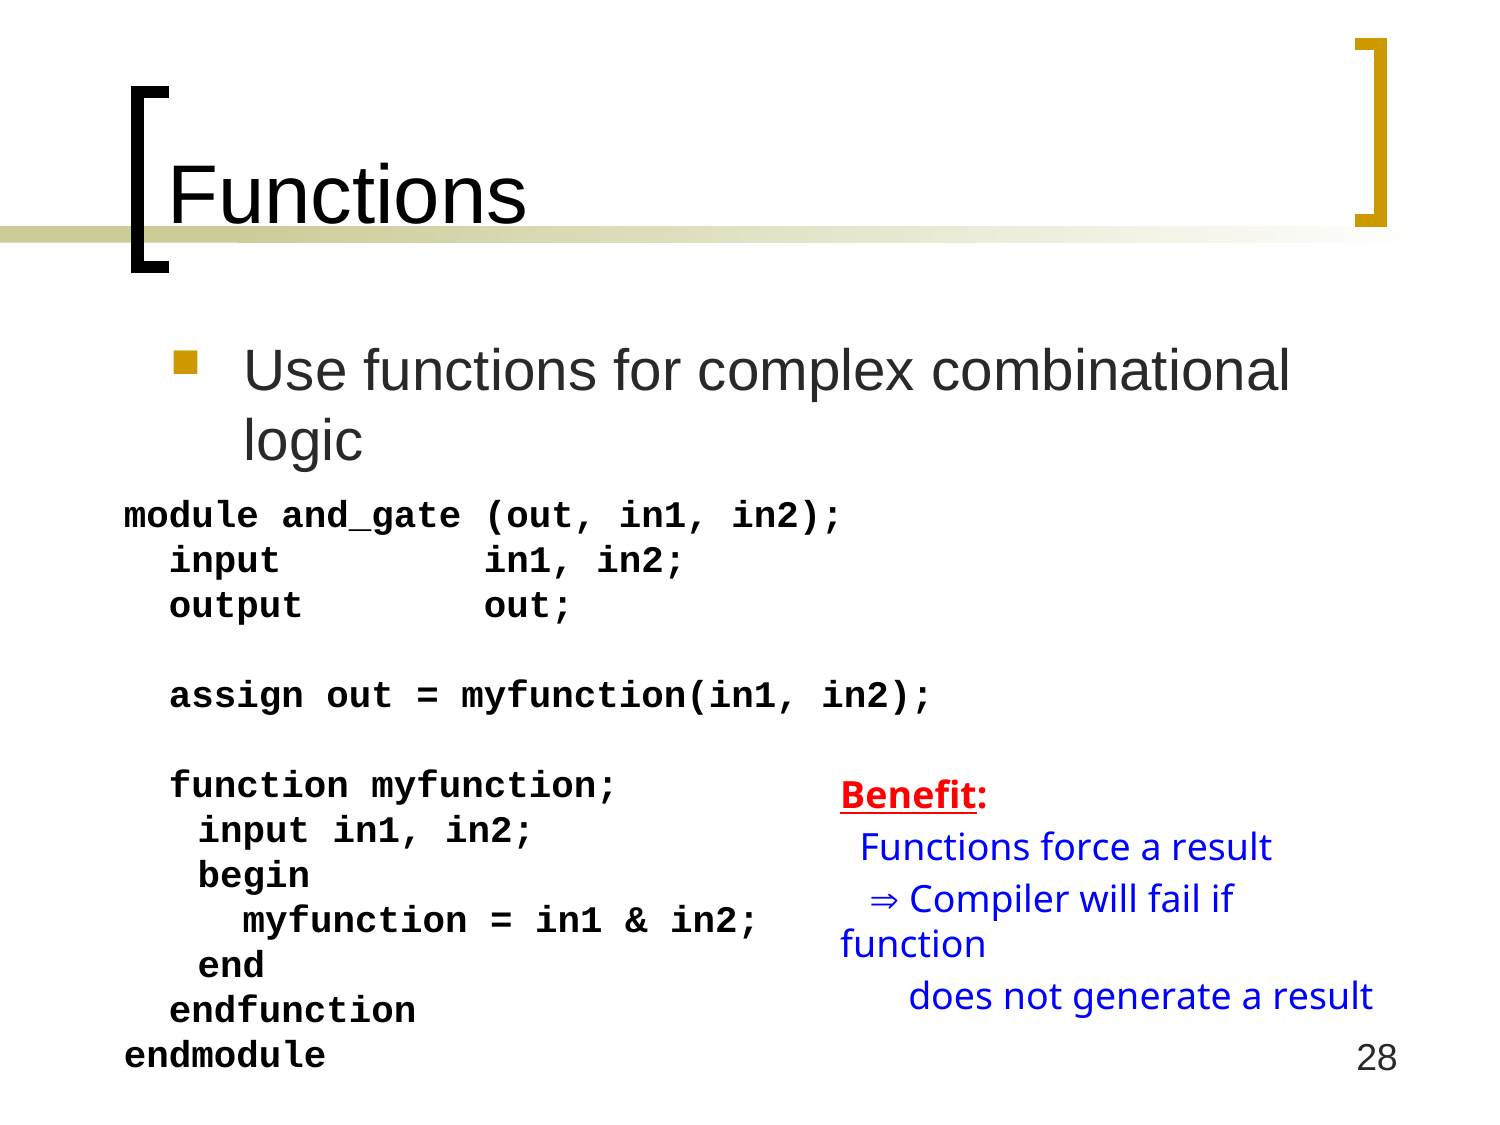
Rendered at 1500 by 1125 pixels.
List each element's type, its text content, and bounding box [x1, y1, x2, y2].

text_box module and_gate (out, in1, in2); input in1, in2; output out; assign out = myfunction(in1, in2); function myfunction; input in1, in2; begin myfunction = in1 & in2; end endfunction endmodule [120, 485, 939, 1088]
text_box Benefit: Functions force a result  Compiler will fail if function does not generate a result [837, 767, 1391, 1021]
list Use functions for complex combinational logic [155, 324, 1413, 1000]
title Functions [152, 15, 1328, 248]
